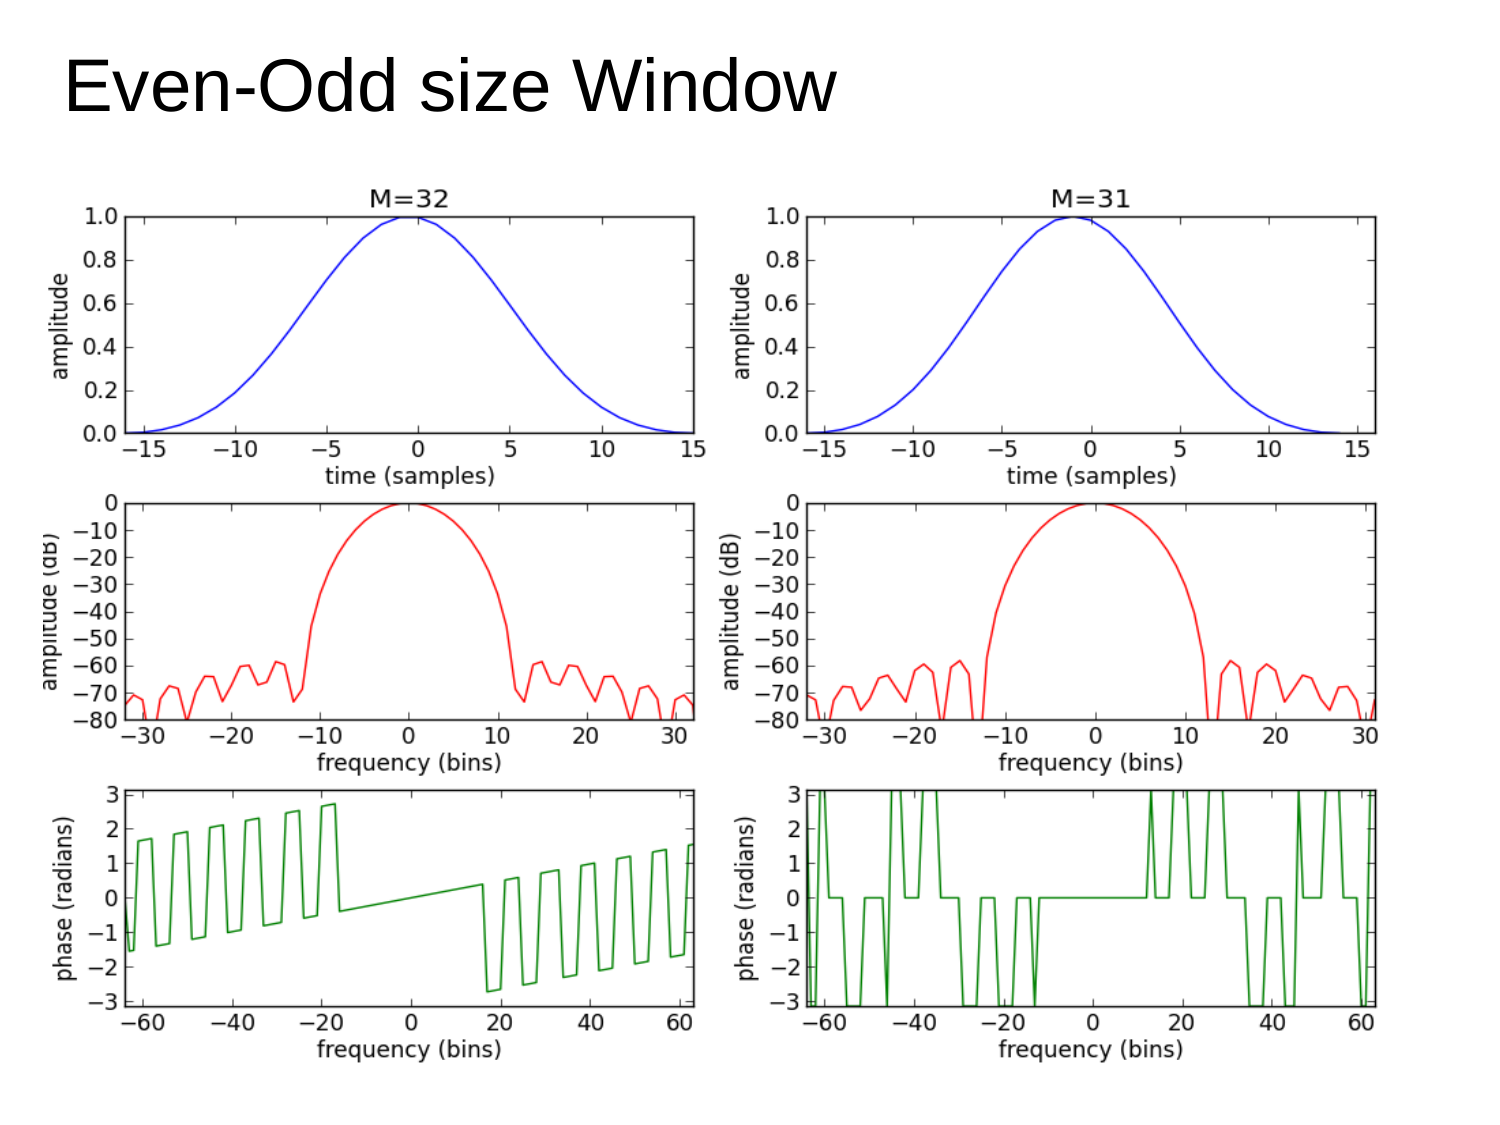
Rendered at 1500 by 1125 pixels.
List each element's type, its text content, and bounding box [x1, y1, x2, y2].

title Even-Odd size Window [63, 0, 1414, 164]
picture [43, 164, 1420, 1092]
